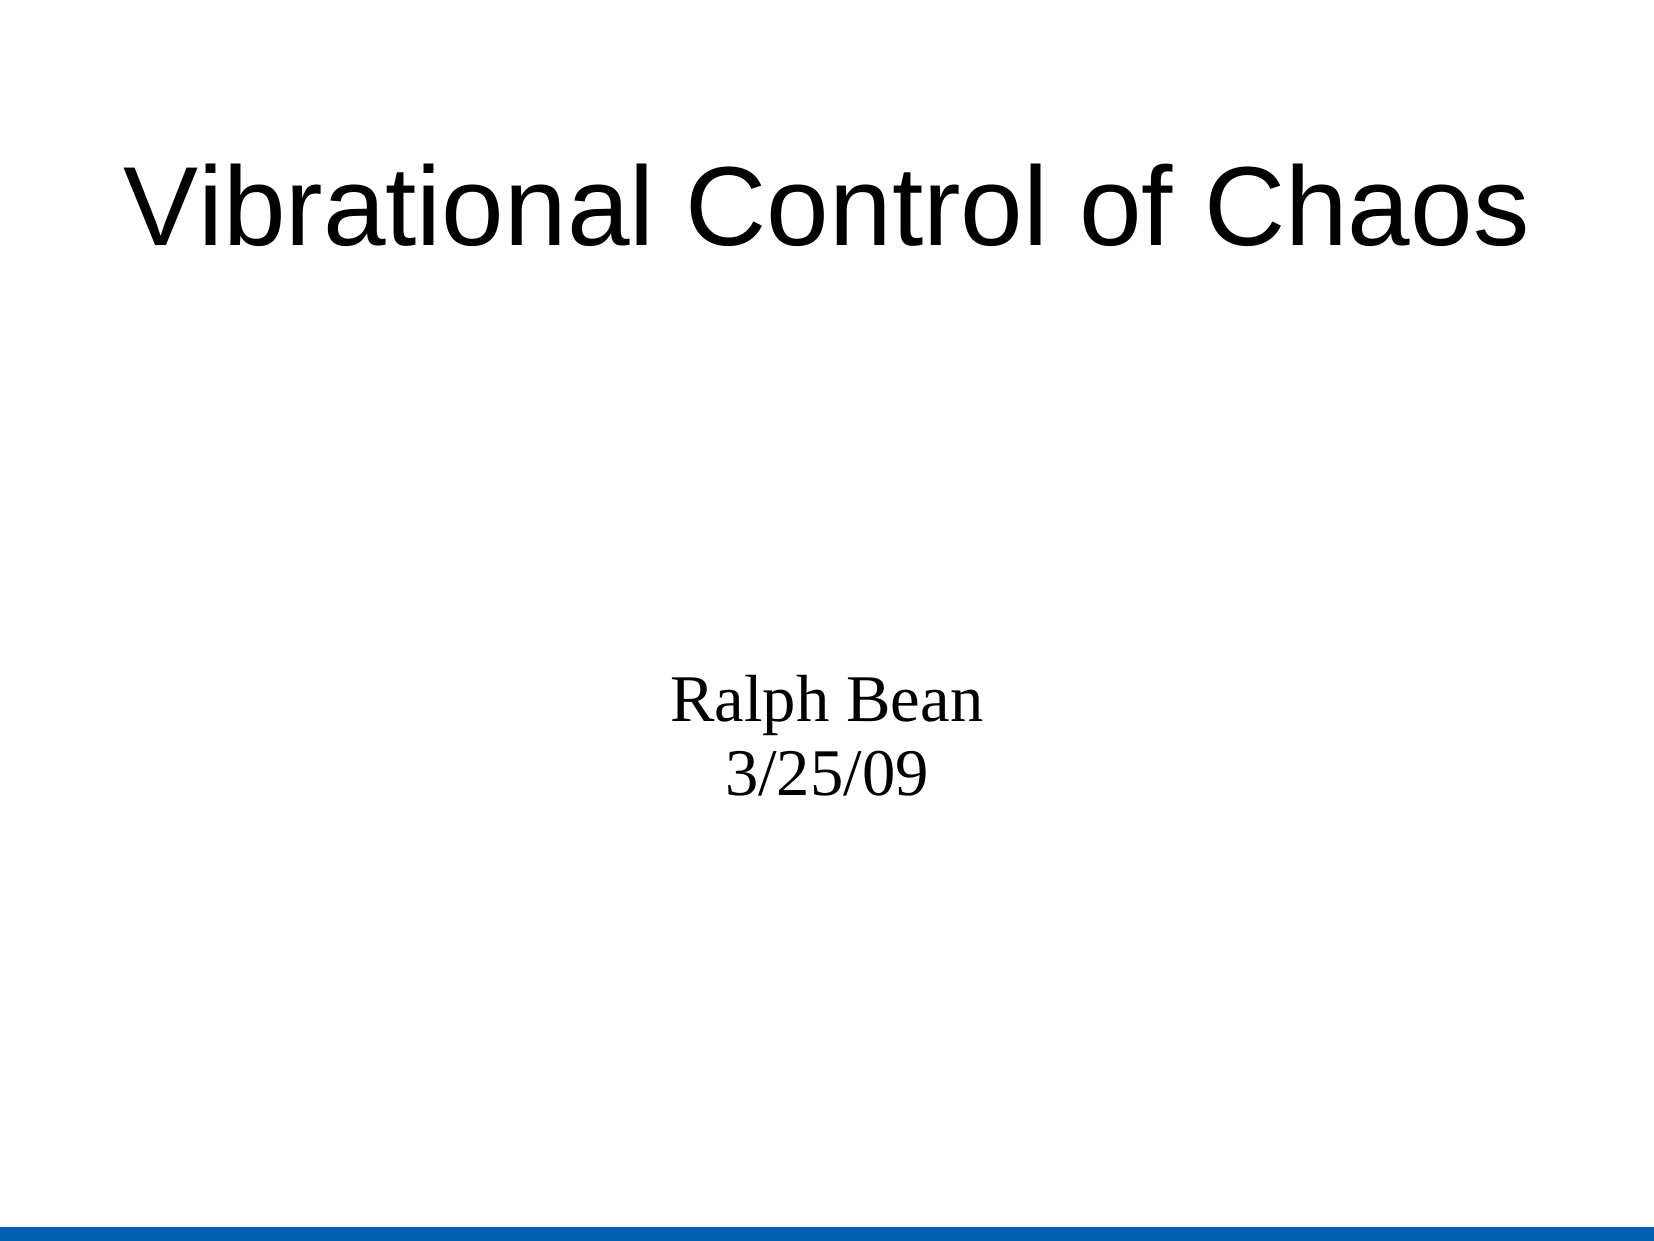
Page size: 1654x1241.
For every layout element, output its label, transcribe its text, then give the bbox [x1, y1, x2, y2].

title Vibrational Control of Chaos [0, 102, 1653, 311]
subtitle Ralph Bean 3/25/09 [121, 344, 1533, 1127]
